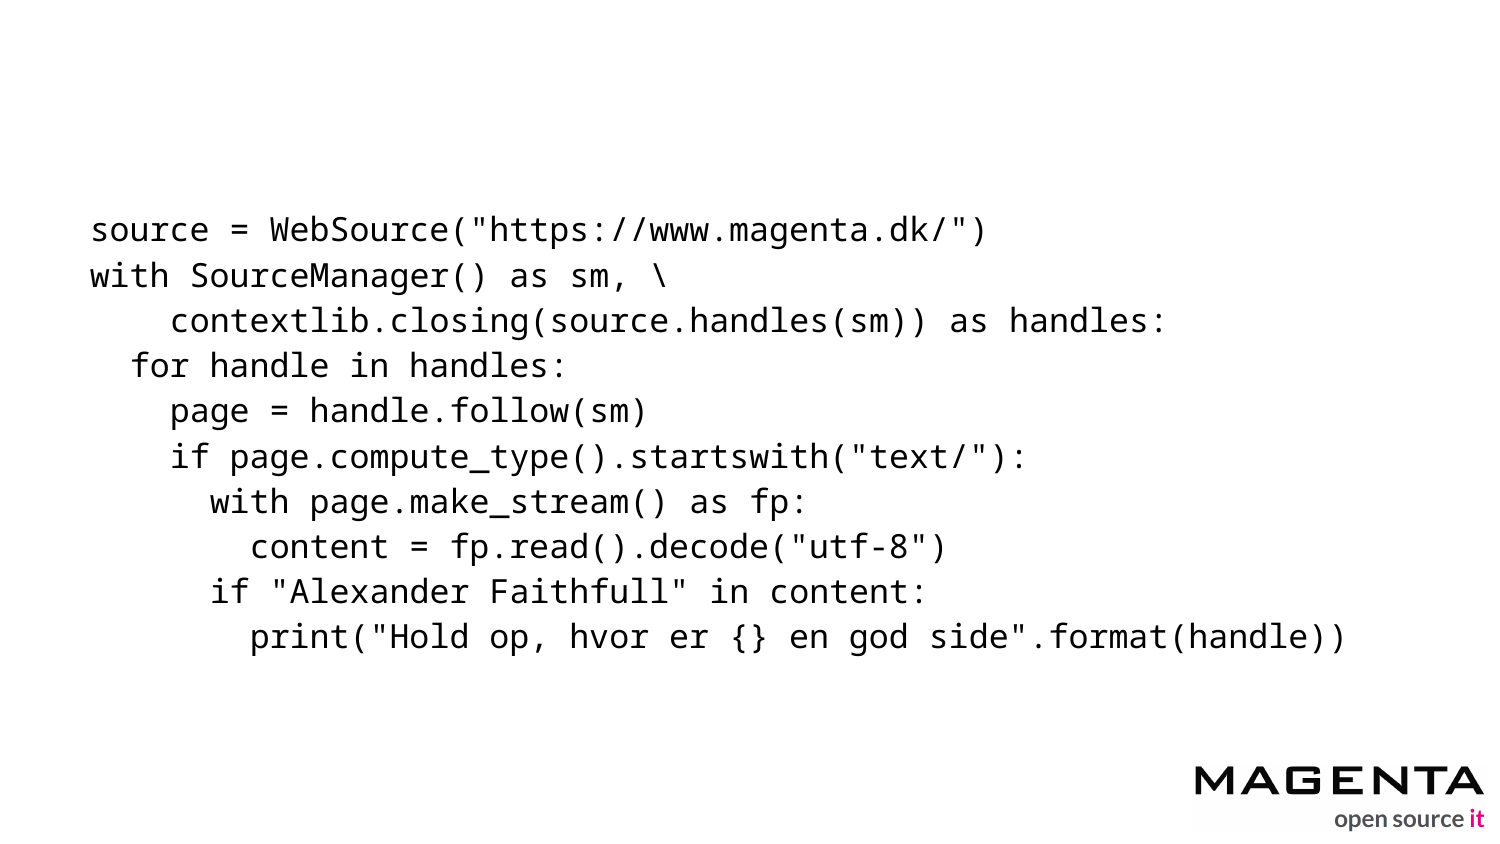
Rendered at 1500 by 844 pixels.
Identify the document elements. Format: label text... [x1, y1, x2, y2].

text_box source = WebSource("https://www.magenta.dk/") with SourceManager() as sm, \ contextlib.closing(source.handles(sm)) as handles: for handle in handles: page = handle.follow(sm) if page.compute_type().startswith("text/"): with page.make_stream() as fp: content = fp.read().decode("utf-8") if "Alexander Faithfull" in content: print("Hold op, hvor er {} en god side".format(handle)) [75, 199, 1441, 632]
picture [1193, 764, 1488, 833]
